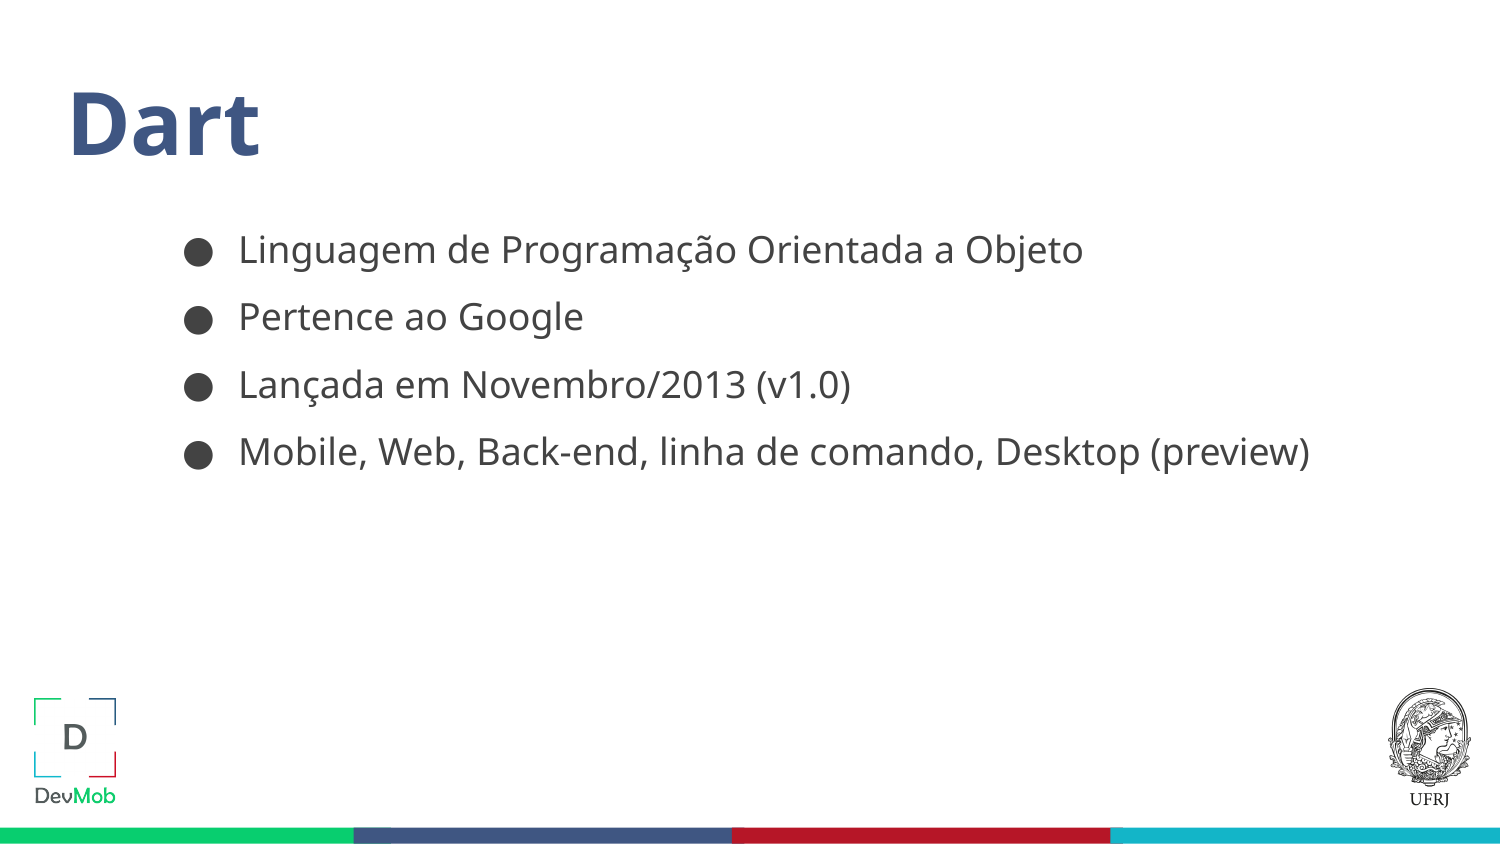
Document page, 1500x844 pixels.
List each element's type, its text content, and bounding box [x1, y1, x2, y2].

list Linguagem de Programação Orientada a Objeto Pertence ao Google Lançada em Novembro/2013 (v1.0) Mobile, Web, Back-end, linha de comando, Desktop (preview) [148, 188, 1336, 752]
picture [1388, 688, 1471, 808]
picture [34, 698, 116, 808]
title Dart [51, 51, 1449, 189]
